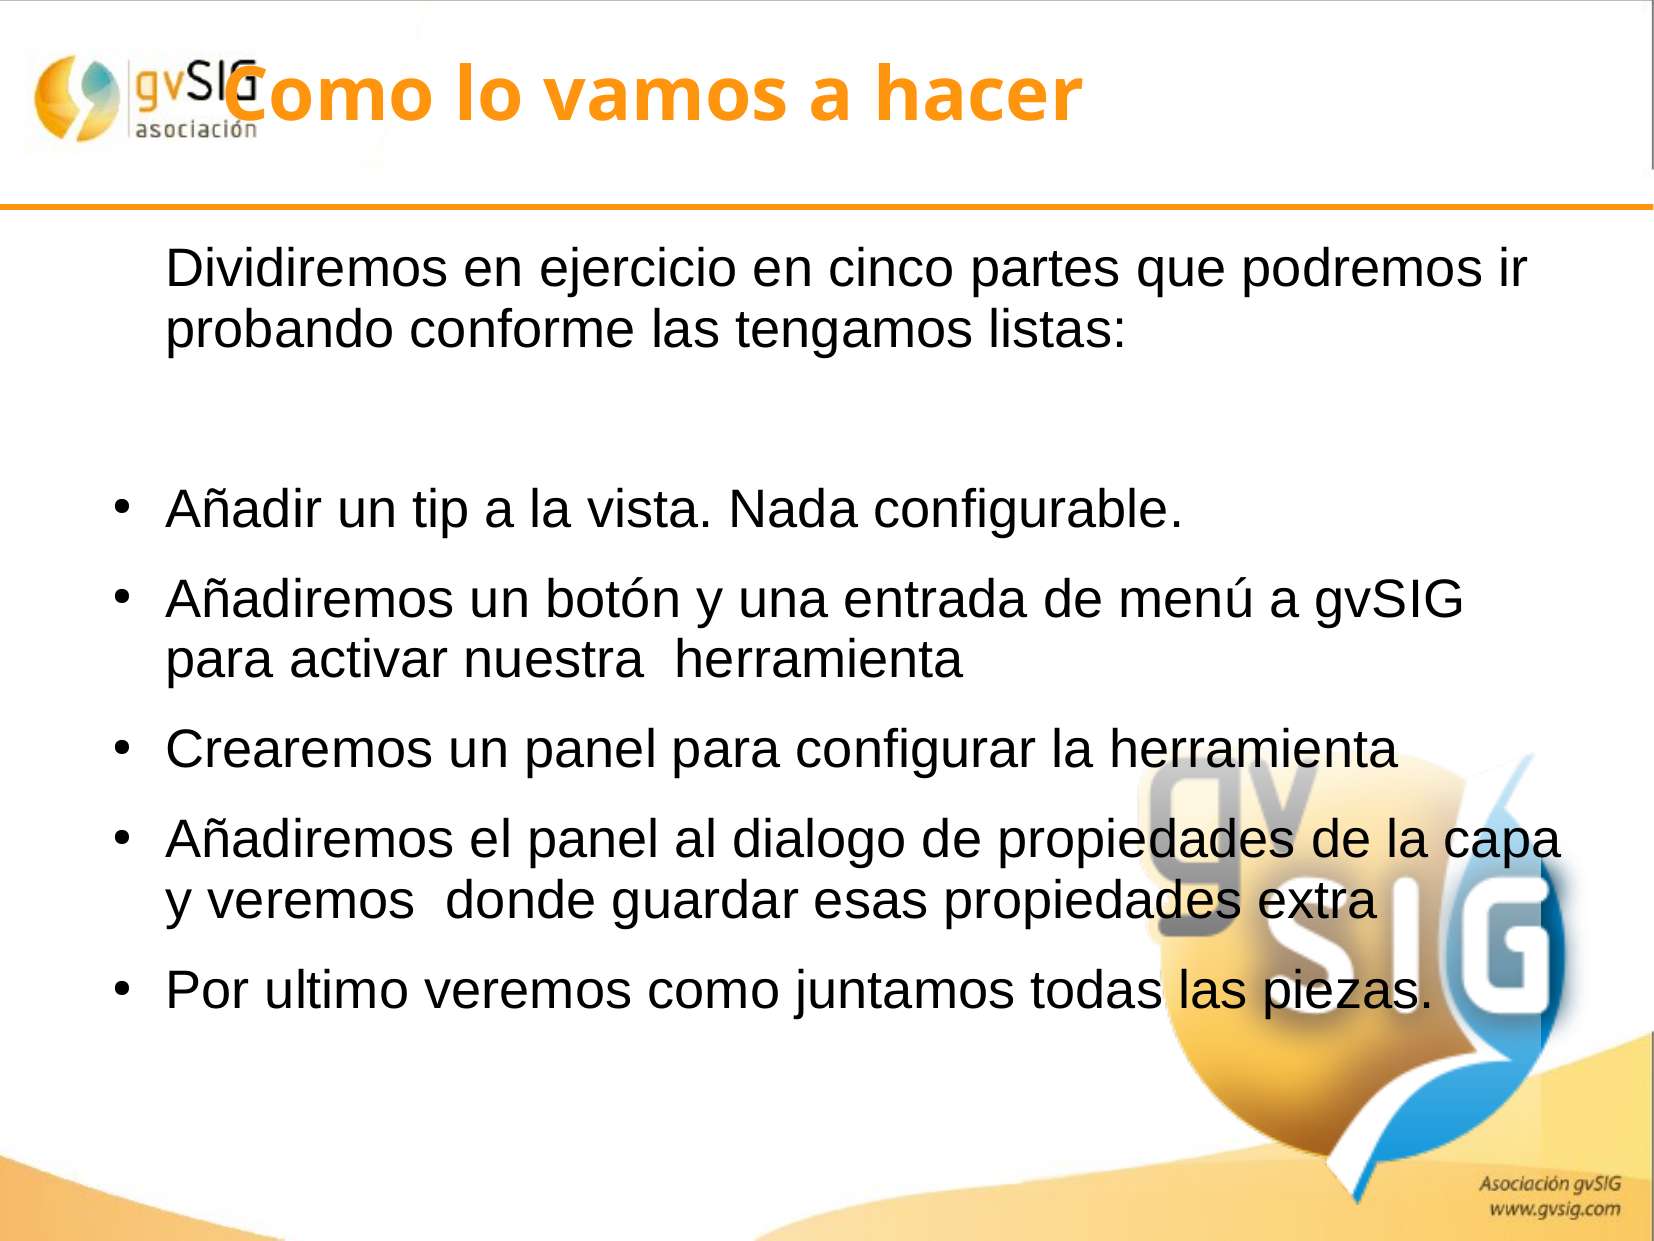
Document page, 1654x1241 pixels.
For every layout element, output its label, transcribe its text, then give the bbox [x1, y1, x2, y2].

list Dividiremos en ejercicio en cinco partes que podremos ir probando conforme las tengamos listas: Añadir un tip a la vista. Nada configurable. Añadiremos un botón y una entrada de menú a gvSIG para activar nuestra herramienta Crearemos un panel para configurar la herramienta Añadiremos el panel al dialogo de propiedades de la capa y veremos donde guardar esas propiedades extra Por ultimo veremos como juntamos todas las piezas. [94, 237, 1583, 957]
picture [0, 210, 1654, 1241]
title Como lo vamos a hacer [0, 0, 1654, 207]
text_box [87, 708, 1541, 1205]
